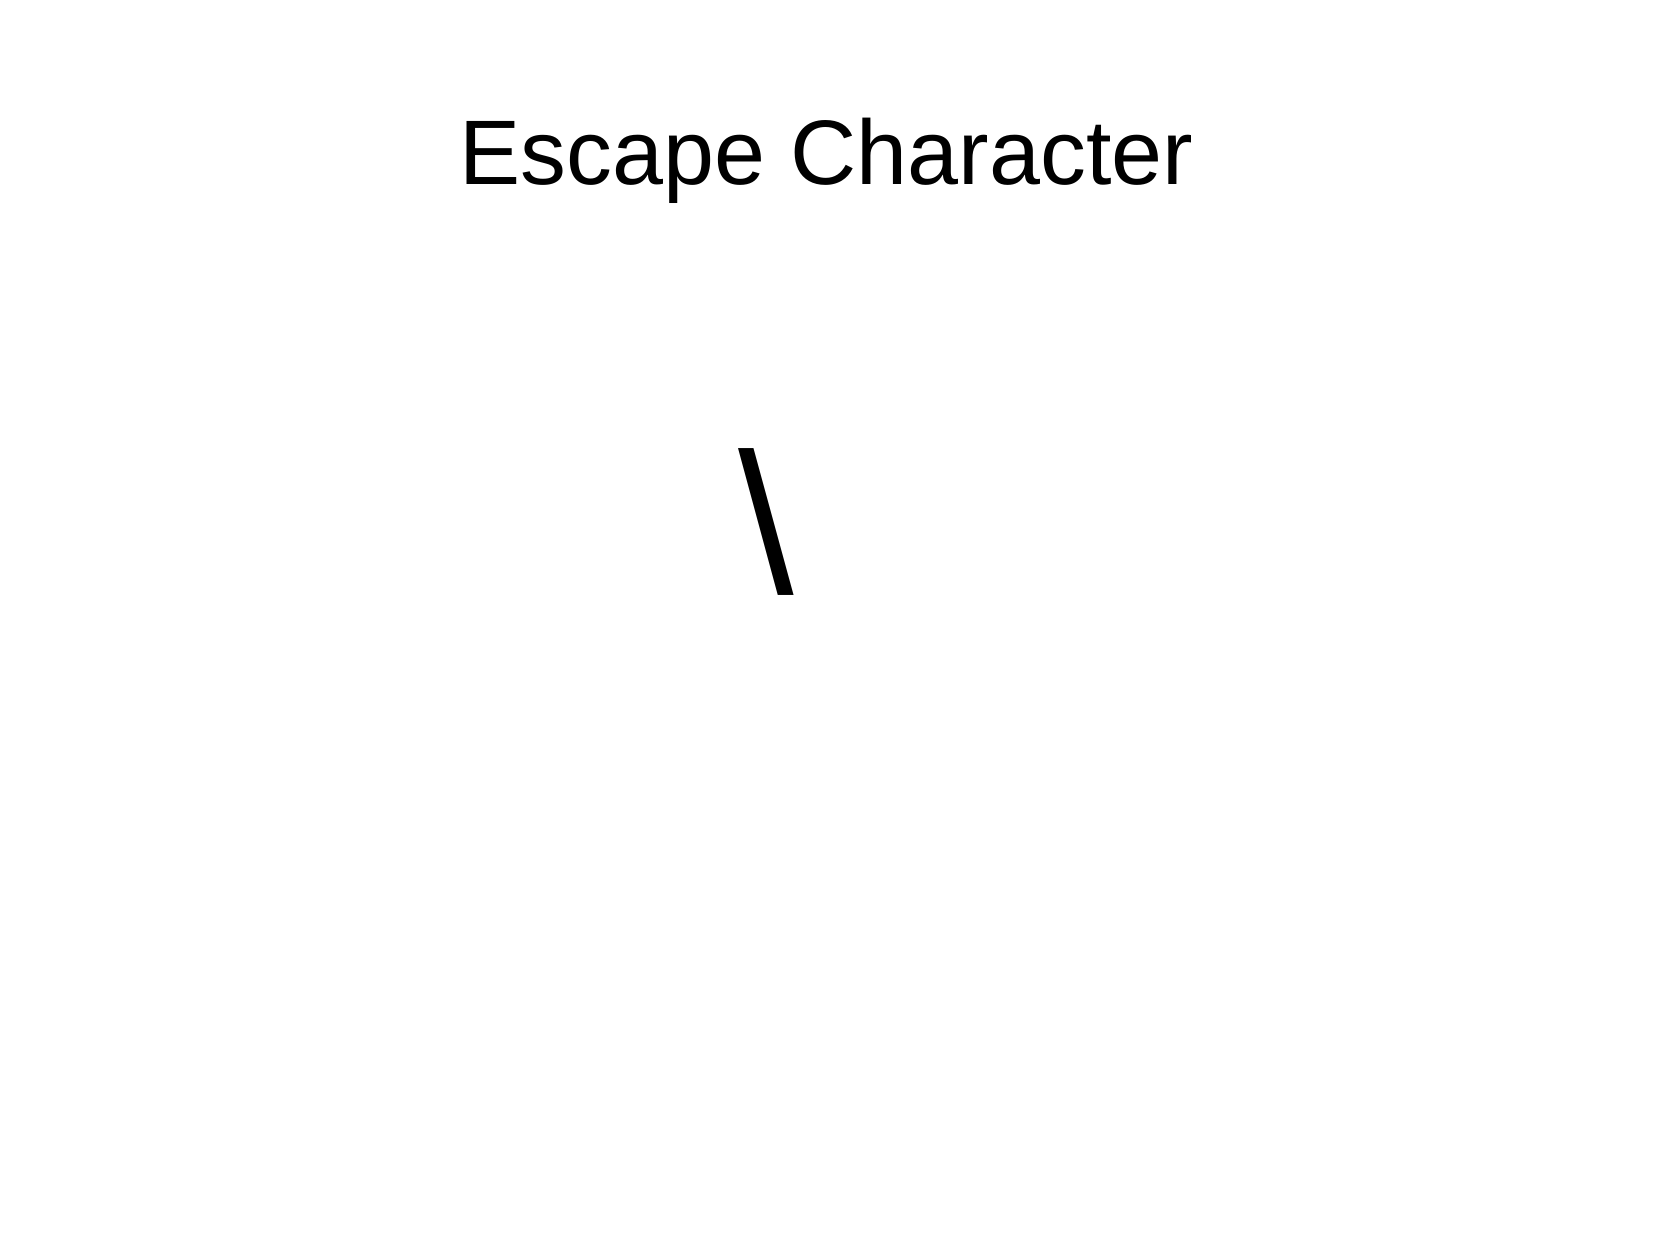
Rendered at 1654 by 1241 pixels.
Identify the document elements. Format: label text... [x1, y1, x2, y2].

list \ [649, 412, 1654, 1217]
title Escape Character [82, 56, 1571, 250]
